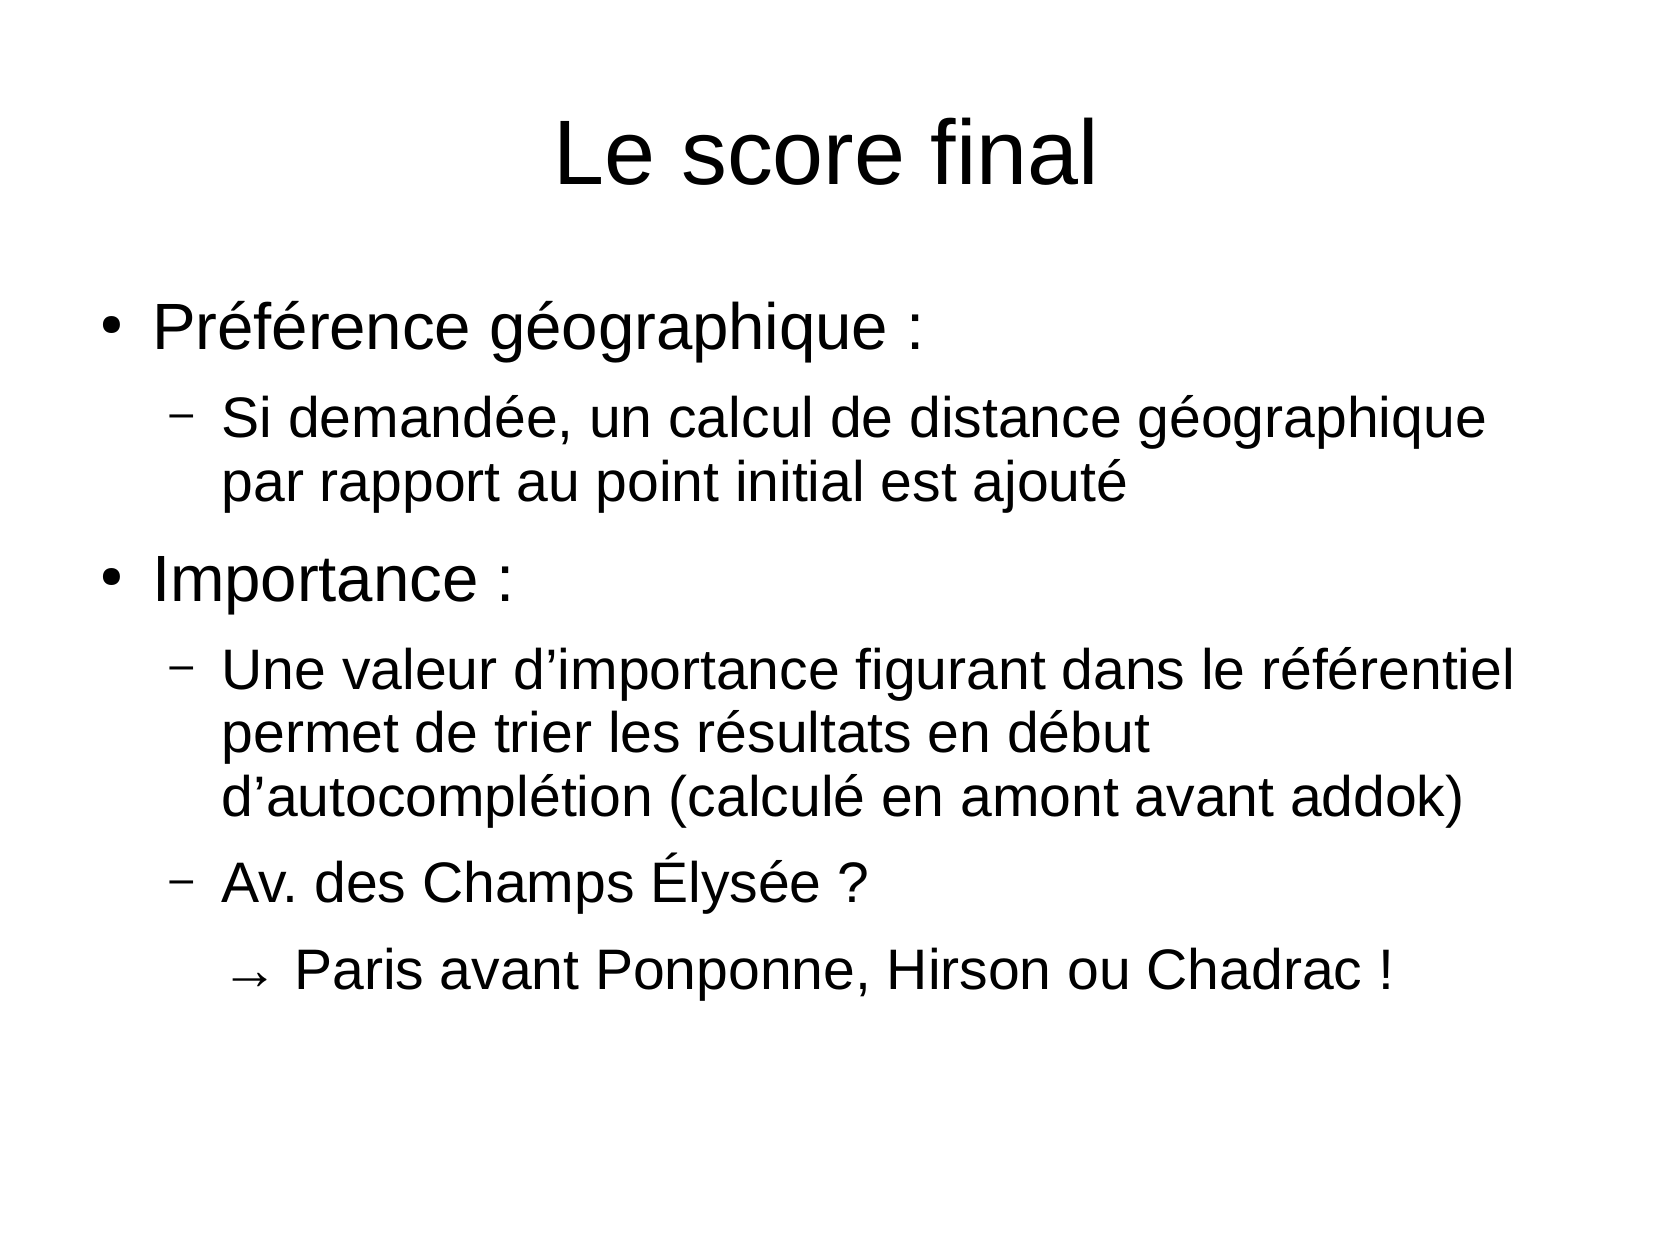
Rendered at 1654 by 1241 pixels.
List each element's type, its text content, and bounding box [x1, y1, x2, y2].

list Préférence géographique : Si demandée, un calcul de distance géographique par rapport au point initial est ajouté Importance : Une valeur d’importance figurant dans le référentiel permet de trier les résultats en début d’autocomplétion (calculé en amont avant addok) Av. des Champs Élysée ? → Paris avant Ponponne, Hirson ou Chadrac ! [82, 290, 1571, 1010]
title Le score final [82, 49, 1571, 257]
